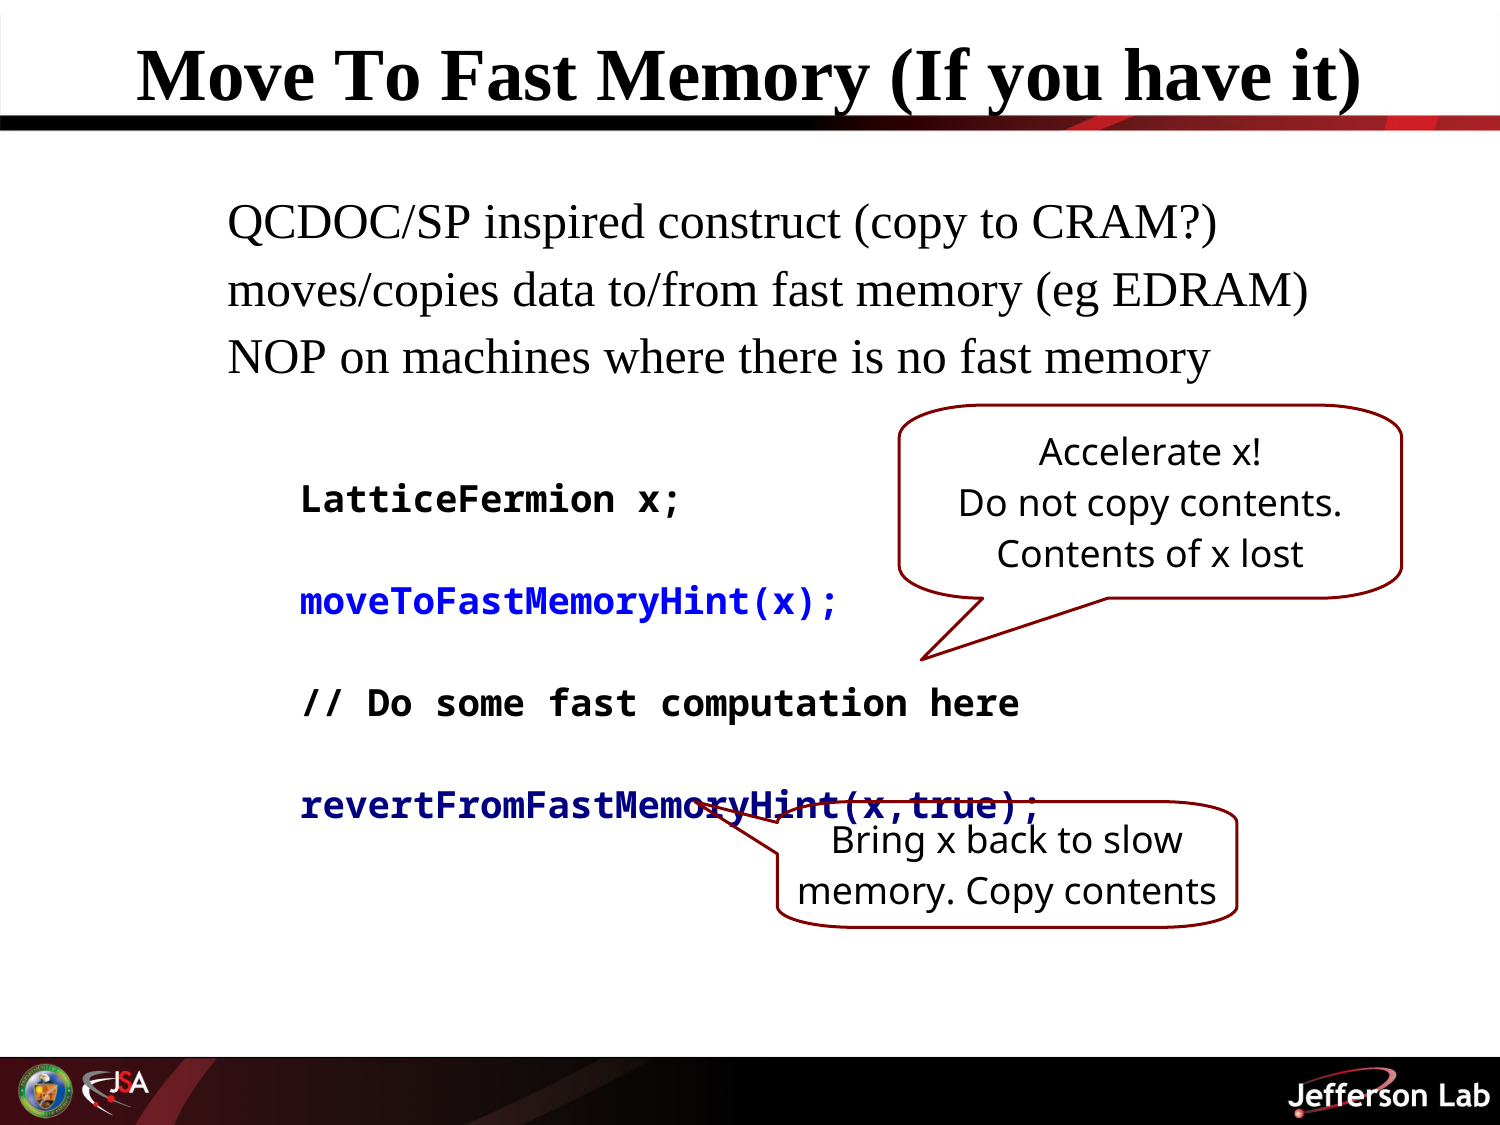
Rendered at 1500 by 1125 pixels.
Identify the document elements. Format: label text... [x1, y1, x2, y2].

title Move To Fast Memory (If you have it) [112, 7, 1388, 143]
text_box [652, 1005, 659, 1076]
text_box Bring x back to slow memory. Copy contents [694, 801, 1237, 928]
list QCDOC/SP inspired construct (copy to CRAM?) moves/copies data to/from fast memory (eg EDRAM) NOP on machines where there is no fast memory [227, 193, 1458, 423]
text_box Accelerate x! Do not copy contents. Contents of x lost [899, 405, 1402, 660]
text_box LatticeFermion x; moveToFastMemoryHint(x); // Do some fast computation here revertFromFastMemoryHint(x,true); [285, 465, 1159, 833]
picture [0, 0, 1500, 1125]
